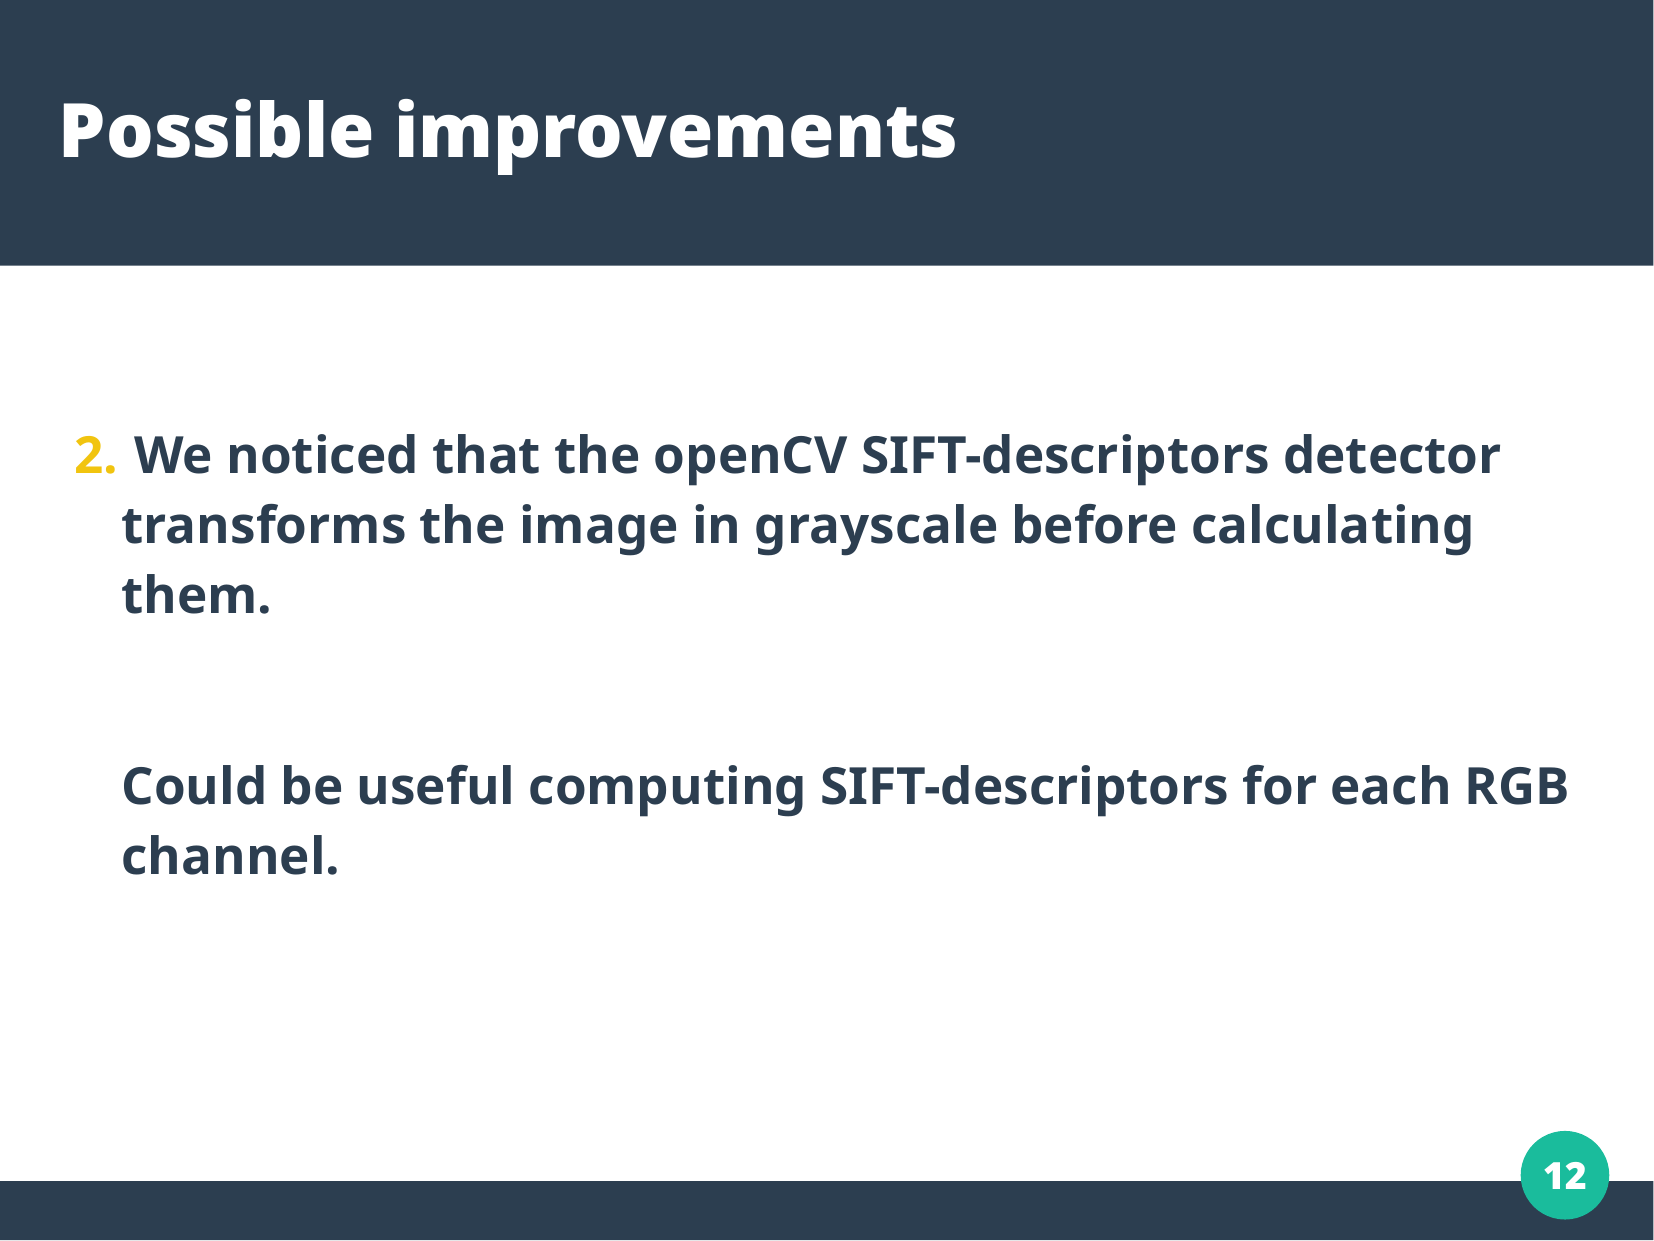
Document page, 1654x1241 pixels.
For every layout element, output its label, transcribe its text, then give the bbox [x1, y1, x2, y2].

title Possible improvements [59, 49, 1595, 207]
list We noticed that the openCV SIFT-descriptors detector transforms the image in grayscale before calculating them. Could be useful computing SIFT-descriptors for each RGB channel. [59, 419, 1595, 892]
